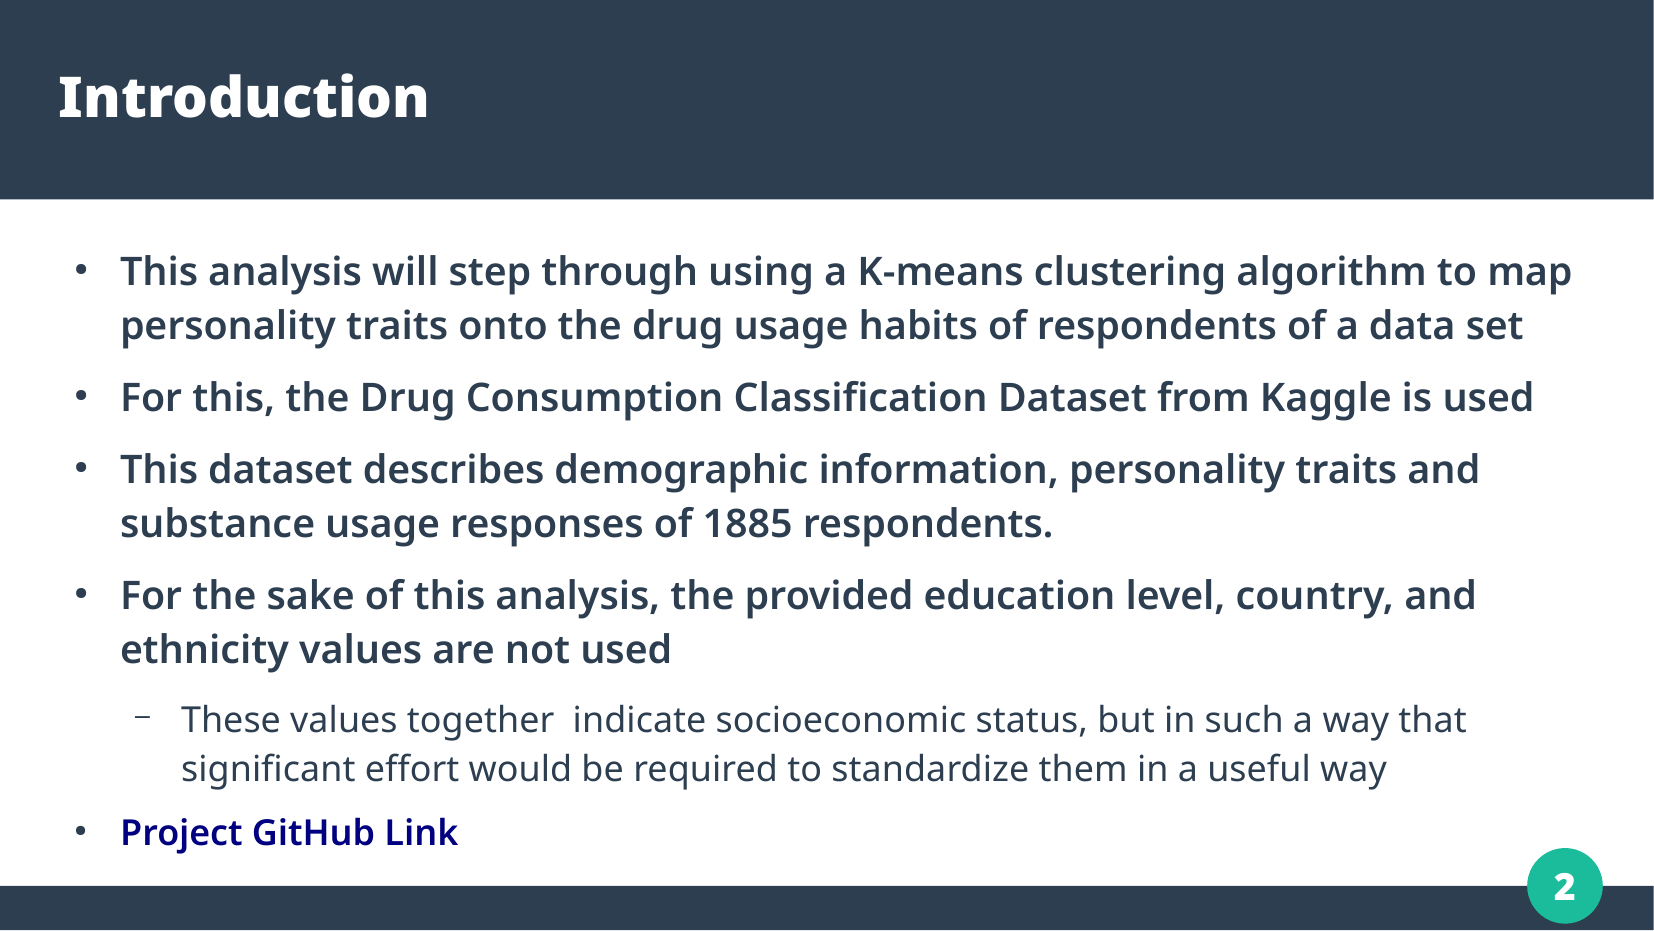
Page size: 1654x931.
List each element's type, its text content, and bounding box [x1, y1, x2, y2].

title Introduction [59, 37, 1595, 156]
list This analysis will step through using a K-means clustering algorithm to map personality traits onto the drug usage habits of respondents of a data set For this, the Drug Consumption Classification Dataset from Kaggle is used This dataset describes demographic information, personality traits and substance usage responses of 1885 respondents. For the sake of this analysis, the provided education level, country, and ethnicity values are not used These values together indicate socioeconomic status, but in such a way that significant effort would be required to standardize them in a useful way Project GitHub Link [59, 243, 1595, 864]
